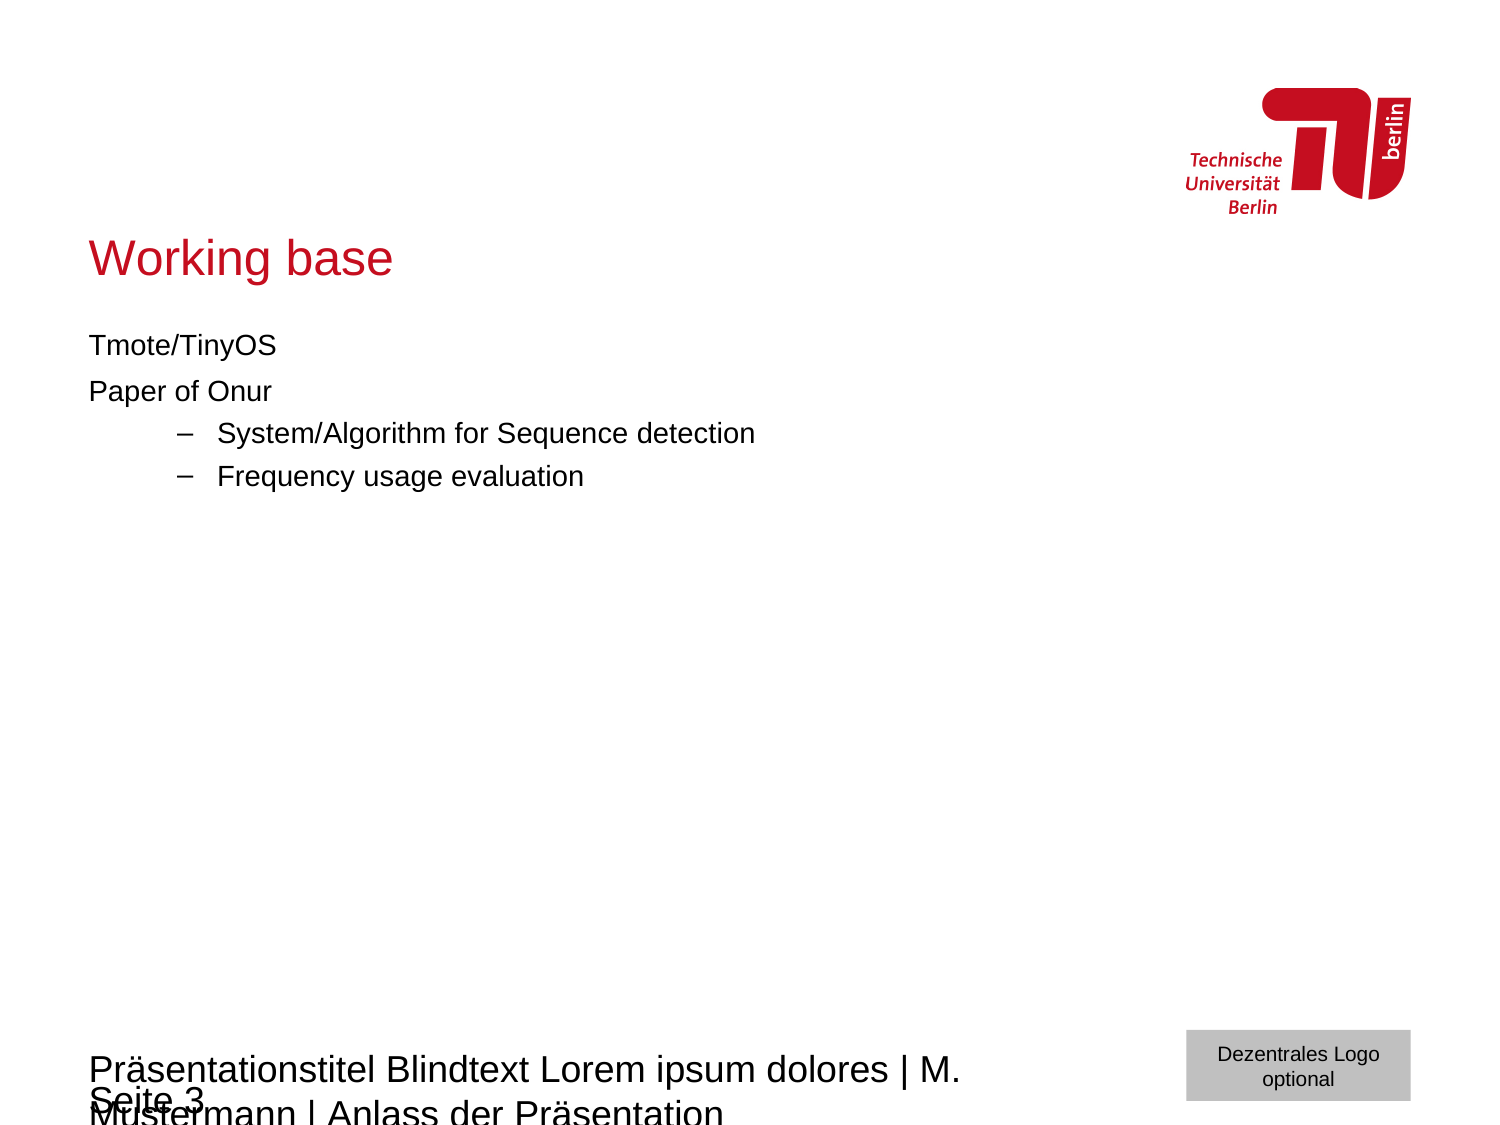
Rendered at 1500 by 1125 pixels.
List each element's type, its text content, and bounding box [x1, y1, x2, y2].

picture [1186, 88, 1411, 214]
title Working base [88, 222, 1411, 286]
list Tmote/TinyOS Paper of Onur System/Algorithm for Sequence detection Frequency usage evaluation [88, 315, 1411, 983]
